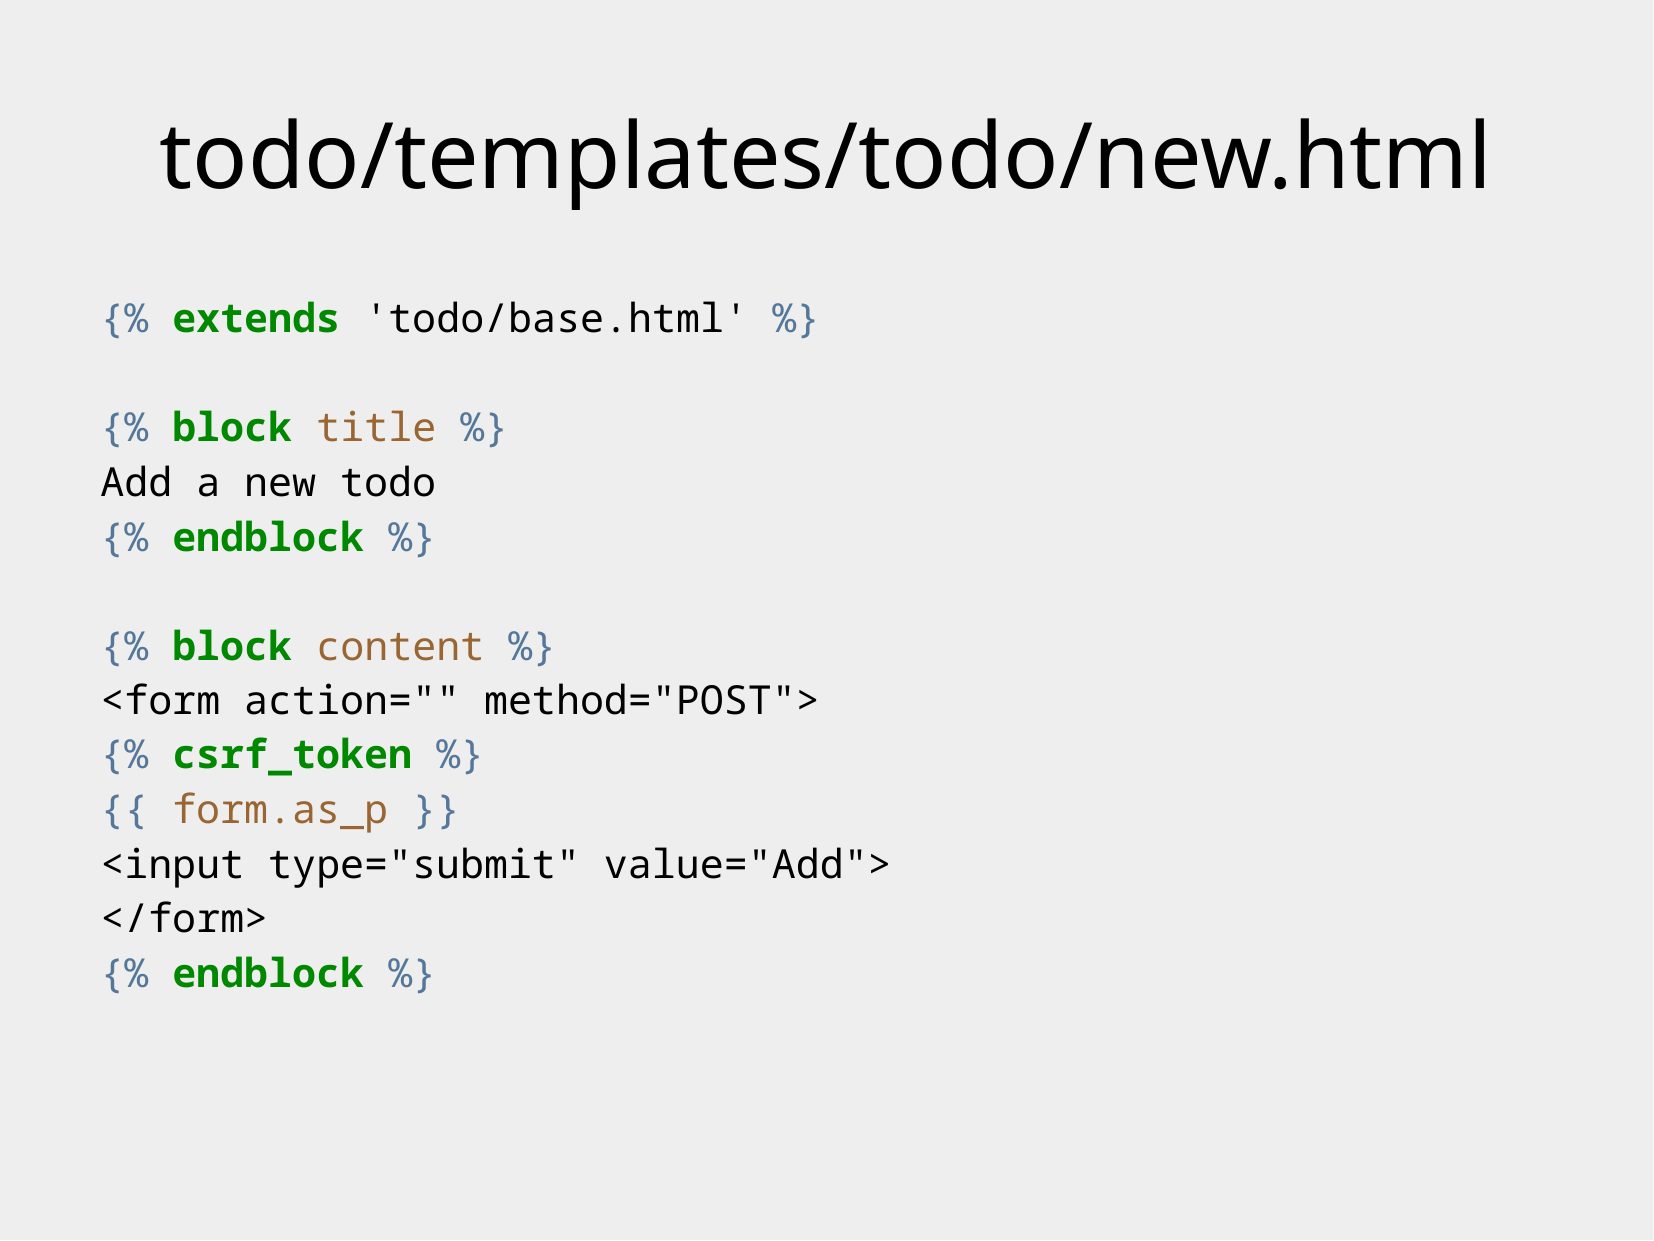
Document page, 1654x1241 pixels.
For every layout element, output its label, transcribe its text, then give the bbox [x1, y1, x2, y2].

list {% extends 'todo/base.html' %} {% block title %} Add a new todo {% endblock %} {% block content %} <form action="" method="POST"> {% csrf_token %} {{ form.as_p }} <input type="submit" value="Add"> </form> {% endblock %} [82, 290, 1571, 1010]
title todo/templates/todo/new.html [82, 49, 1571, 257]
